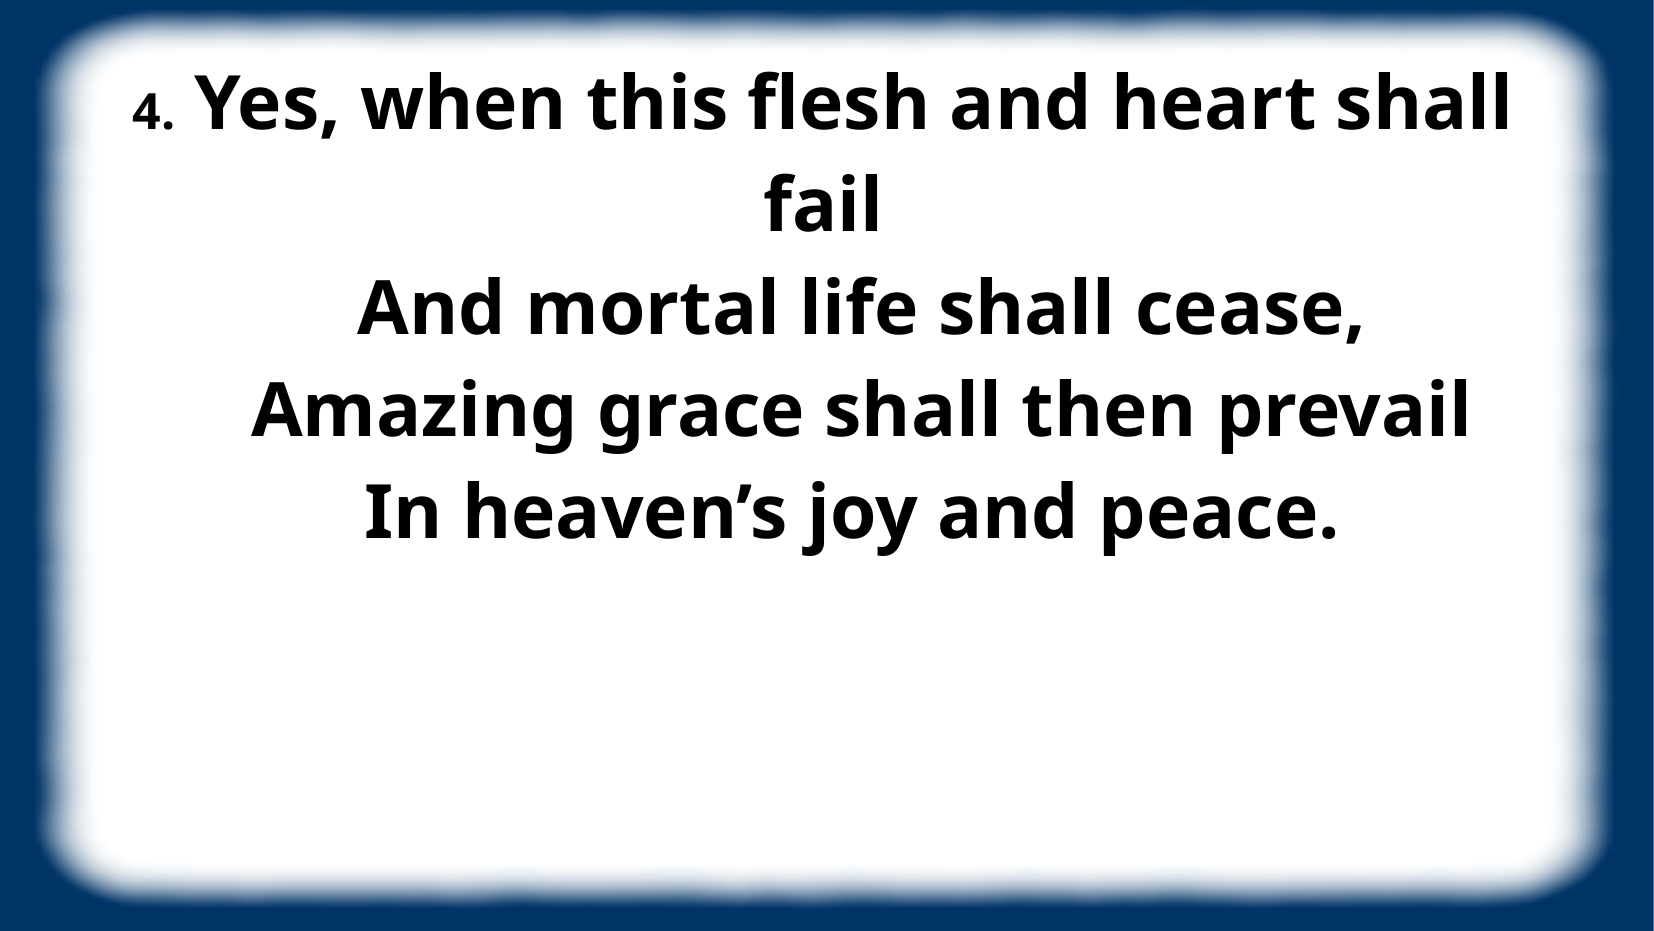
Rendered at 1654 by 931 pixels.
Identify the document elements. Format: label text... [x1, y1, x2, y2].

text_box 4. Yes, when this flesh and heart shall fail And mortal life shall cease, Amazing grace shall then prevail In heaven’s joy and peace. [73, 41, 1574, 456]
picture [0, 0, 1654, 931]
